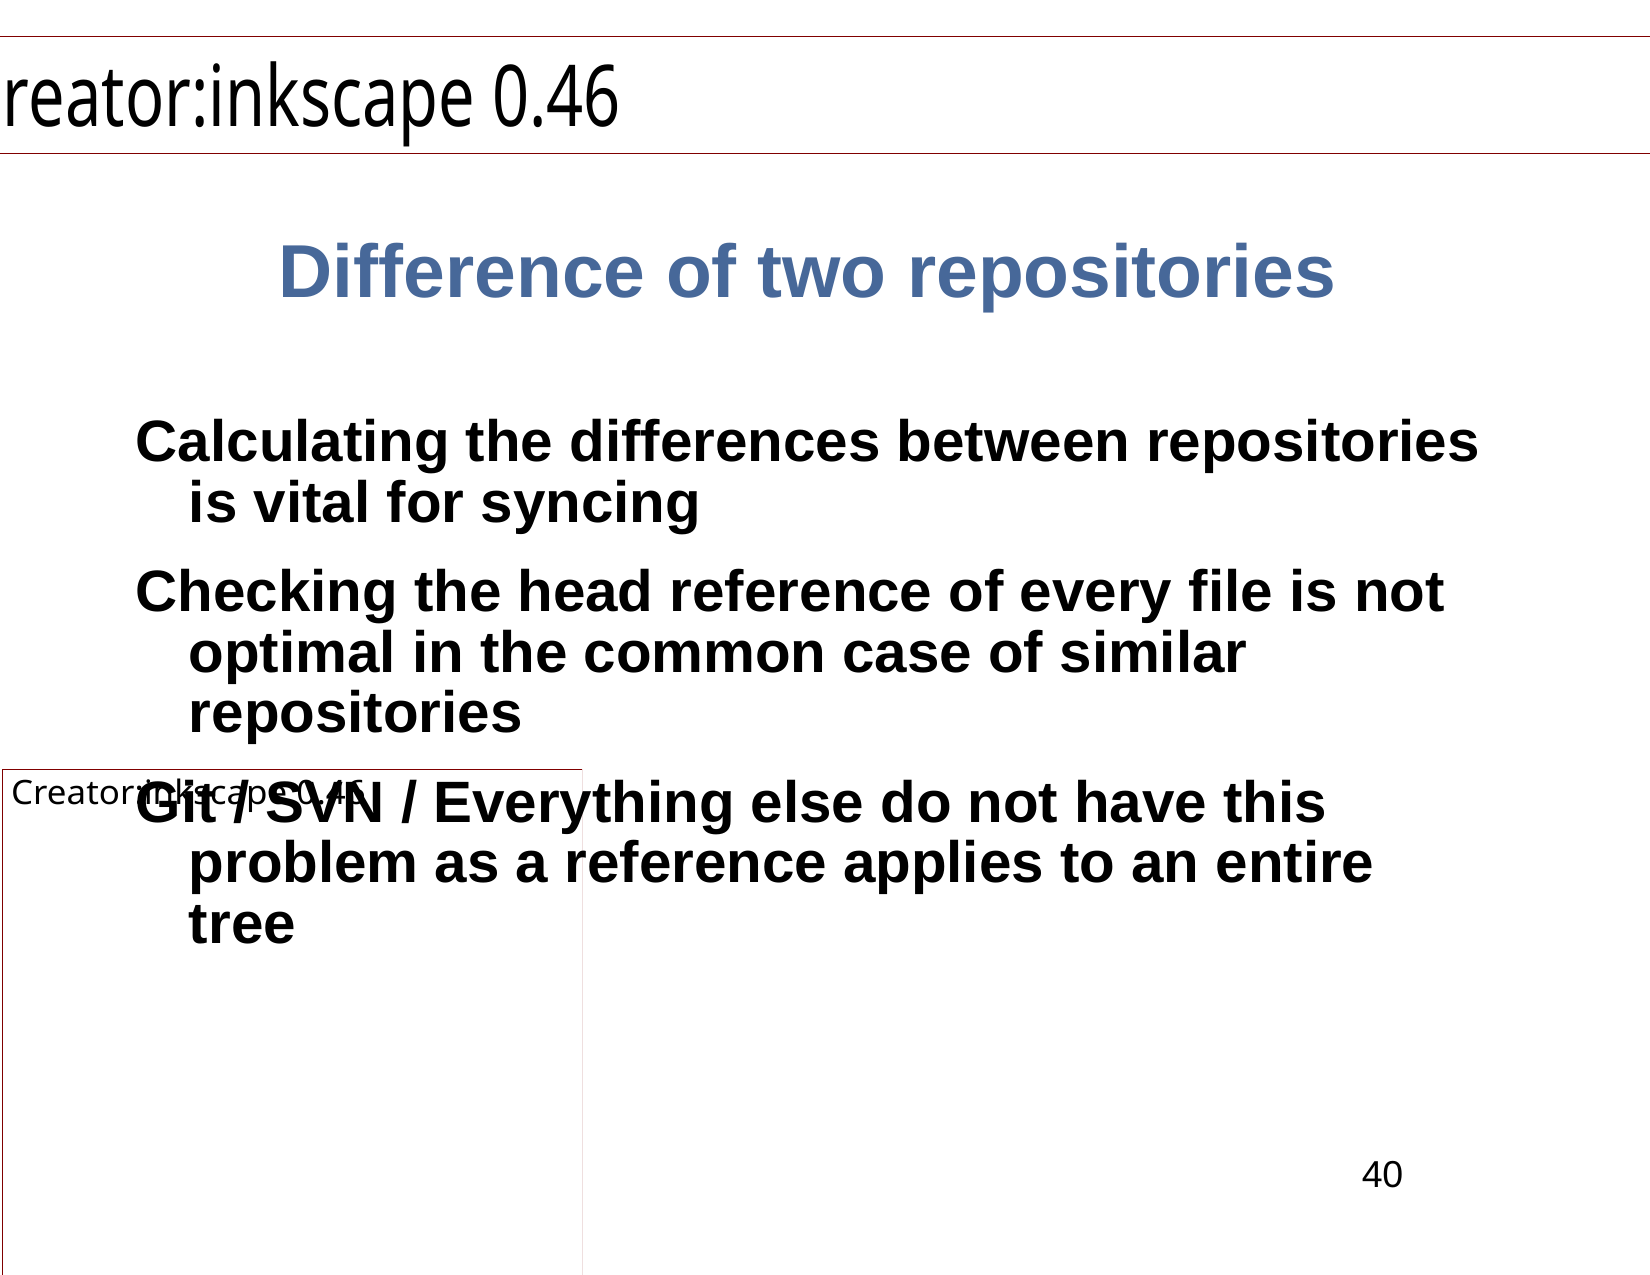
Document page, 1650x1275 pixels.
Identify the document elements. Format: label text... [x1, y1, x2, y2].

list Calculating the differences between repositories is vital for syncing Checking the head reference of every file is not optimal in the common case of similar repositories Git / SVN / Everything else do not have this problem as a reference applies to an entire tree [118, 413, 1498, 1126]
title Difference of two repositories [118, 177, 1498, 371]
